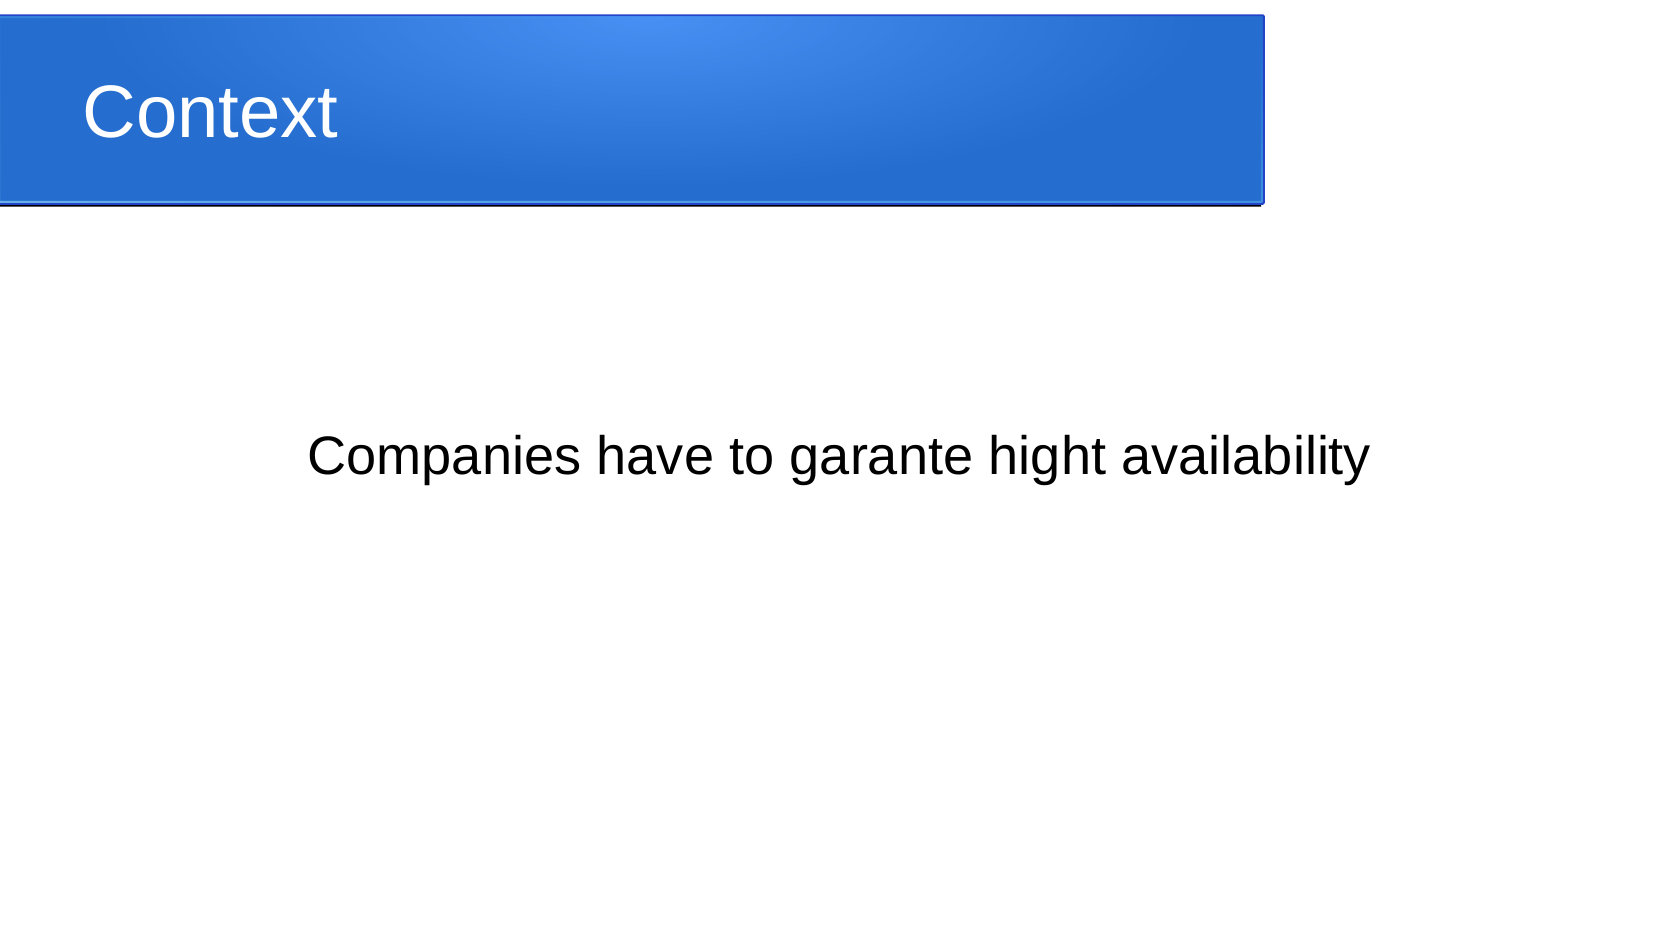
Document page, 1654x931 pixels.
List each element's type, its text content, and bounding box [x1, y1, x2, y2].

title Context [82, 35, 1235, 189]
list Companies have to garante hight availability [236, 425, 1489, 579]
